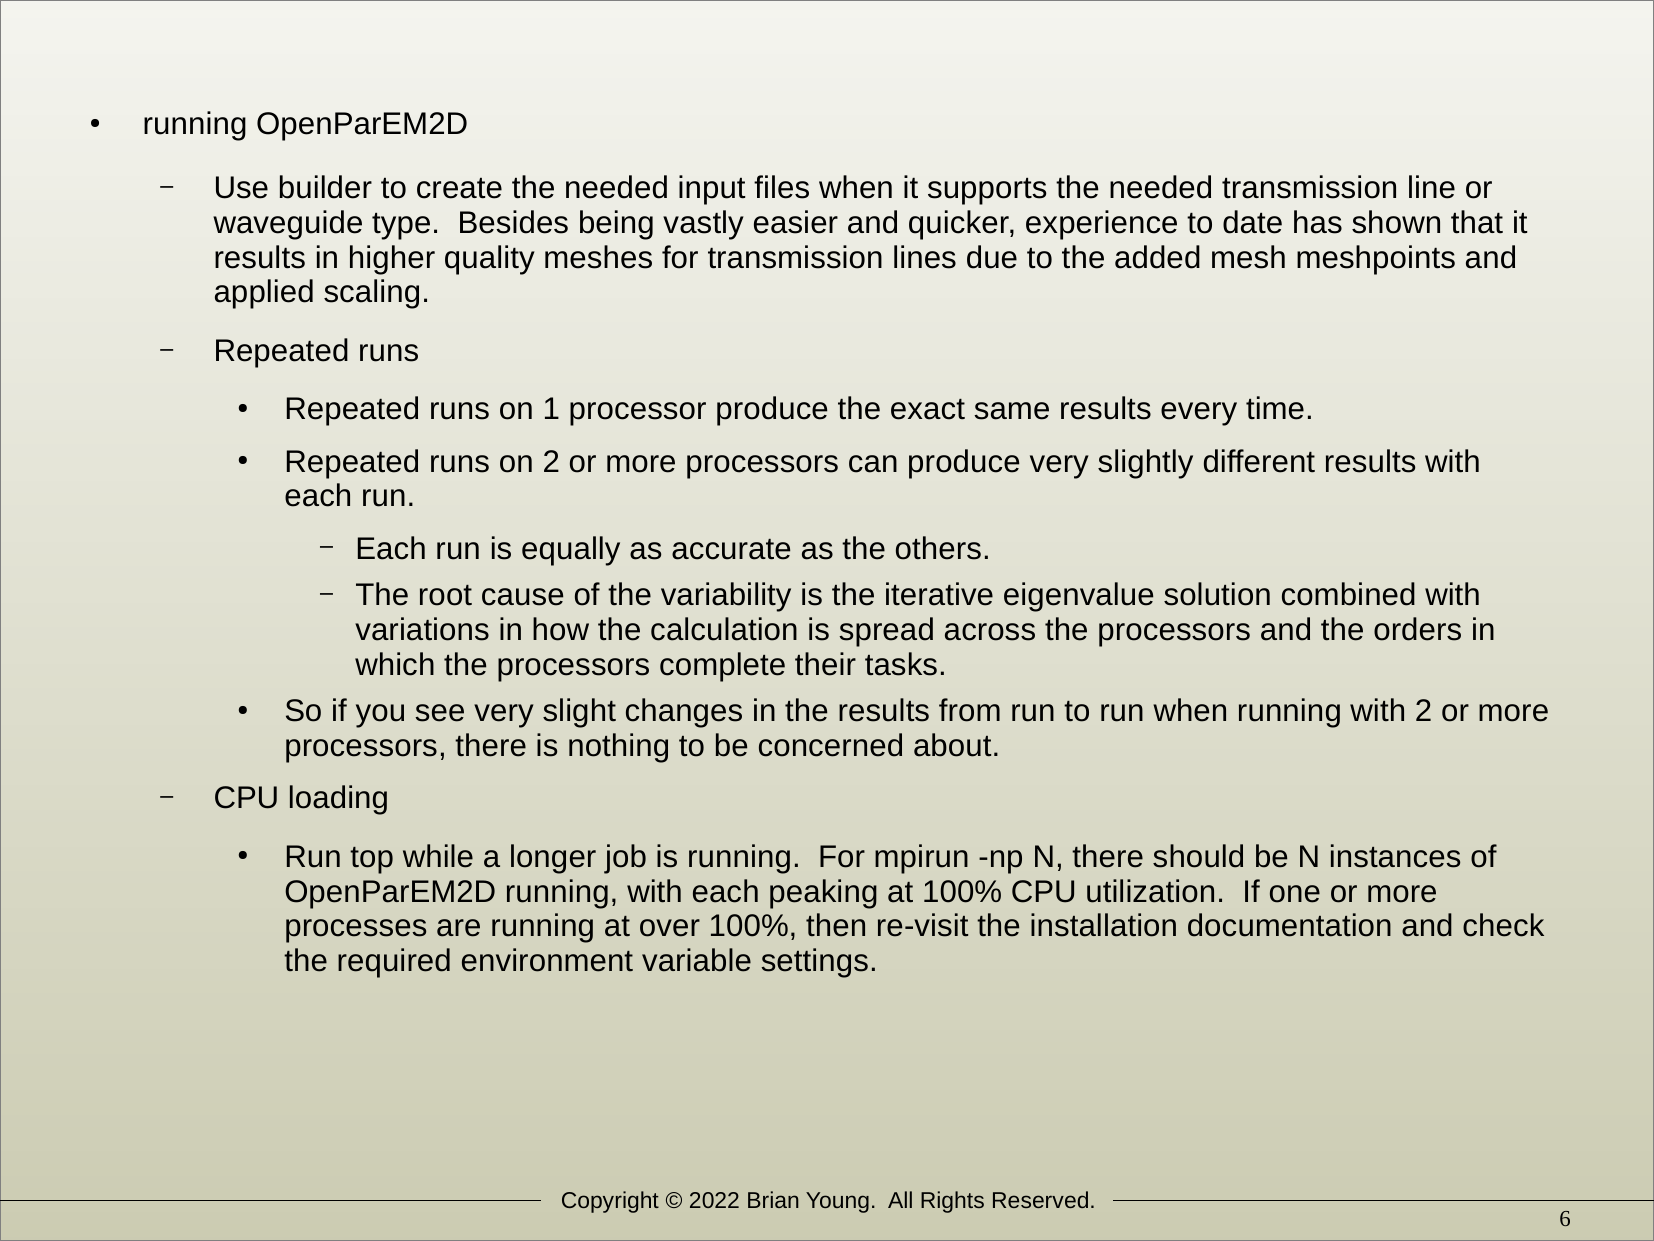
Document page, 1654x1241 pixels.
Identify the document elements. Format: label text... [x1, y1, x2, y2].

list running OpenParEM2D Use builder to create the needed input files when it supports the needed transmission line or waveguide type. Besides being vastly easier and quicker, experience to date has shown that it results in higher quality meshes for transmission lines due to the added mesh meshpoints and applied scaling. Repeated runs Repeated runs on 1 processor produce the exact same results every time. Repeated runs on 2 or more processors can produce very slightly different results with each run. Each run is equally as accurate as the others. The root cause of the variability is the iterative eigenvalue solution combined with variations in how the calculation is spread across the processors and the orders in which the processors complete their tasks. So if you see very slight changes in the results from run to run when running with 2 or more processors, there is nothing to be concerned about. CPU loading Run top while a longer job is running. For mpirun -np N, there should be N instances of OpenParEM2D running, with each peaking at 100% CPU utilization. If one or more processes are running at over 100%, then re-visit the installation documentation and check the required environment variable settings. [71, 106, 1561, 1115]
